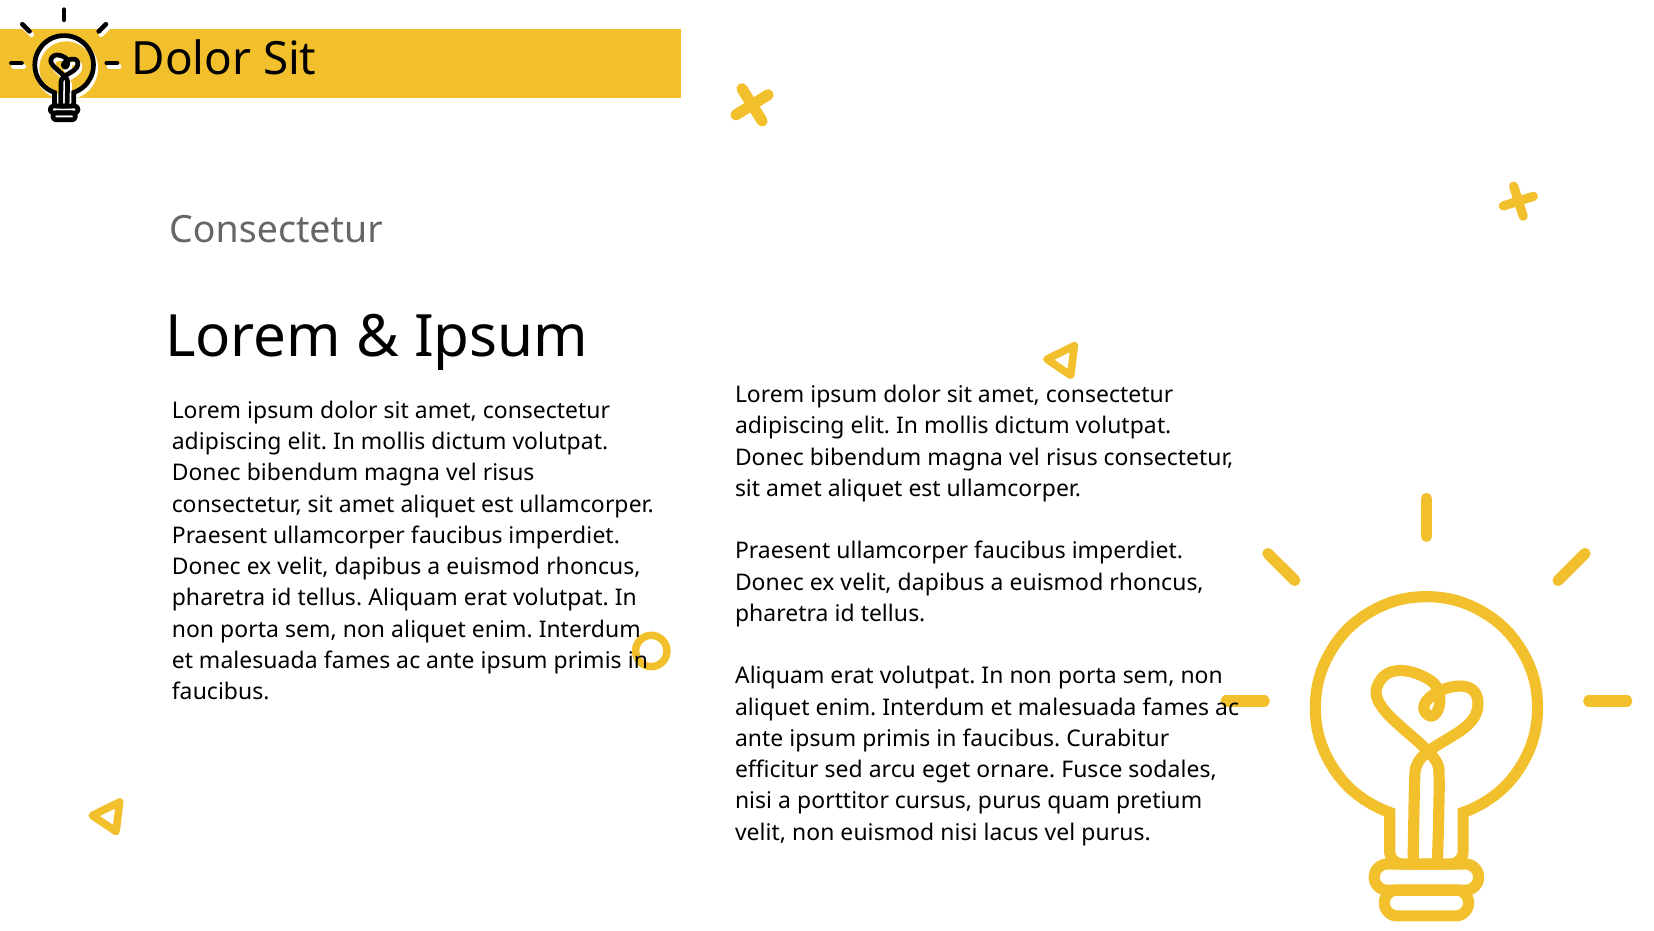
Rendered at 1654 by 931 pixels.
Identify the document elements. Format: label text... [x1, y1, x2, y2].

text_box Lorem ipsum dolor sit amet, consectetur adipiscing elit. In mollis dictum volutpat. Donec bibendum magna vel risus consectetur, sit amet aliquet est ullamcorper. Praesent ullamcorper faucibus imperdiet. Donec ex velit, dapibus a euismod rhoncus, pharetra id tellus. Aliquam erat volutpat. In non porta sem, non aliquet enim. Interdum et malesuada fames ac ante ipsum primis in faucibus. Curabitur efficitur sed arcu eget ornare. Fusce sodales, nisi a porttitor cursus, purus quam pretium velit, non euismod nisi lacus vel purus. [735, 378, 1246, 847]
title Consectetur [169, 202, 466, 256]
text_box Lorem ipsum dolor sit amet, consectetur adipiscing elit. In mollis dictum volutpat. Donec bibendum magna vel risus consectetur, sit amet aliquet est ullamcorper. Praesent ullamcorper faucibus imperdiet. Donec ex velit, dapibus a euismod rhoncus, pharetra id tellus. Aliquam erat volutpat. In non porta sem, non aliquet enim. Interdum et malesuada fames ac ante ipsum primis in faucibus. [171, 393, 661, 707]
title Lorem & Ipsum [165, 289, 803, 379]
title Dolor Sit [131, 16, 578, 97]
